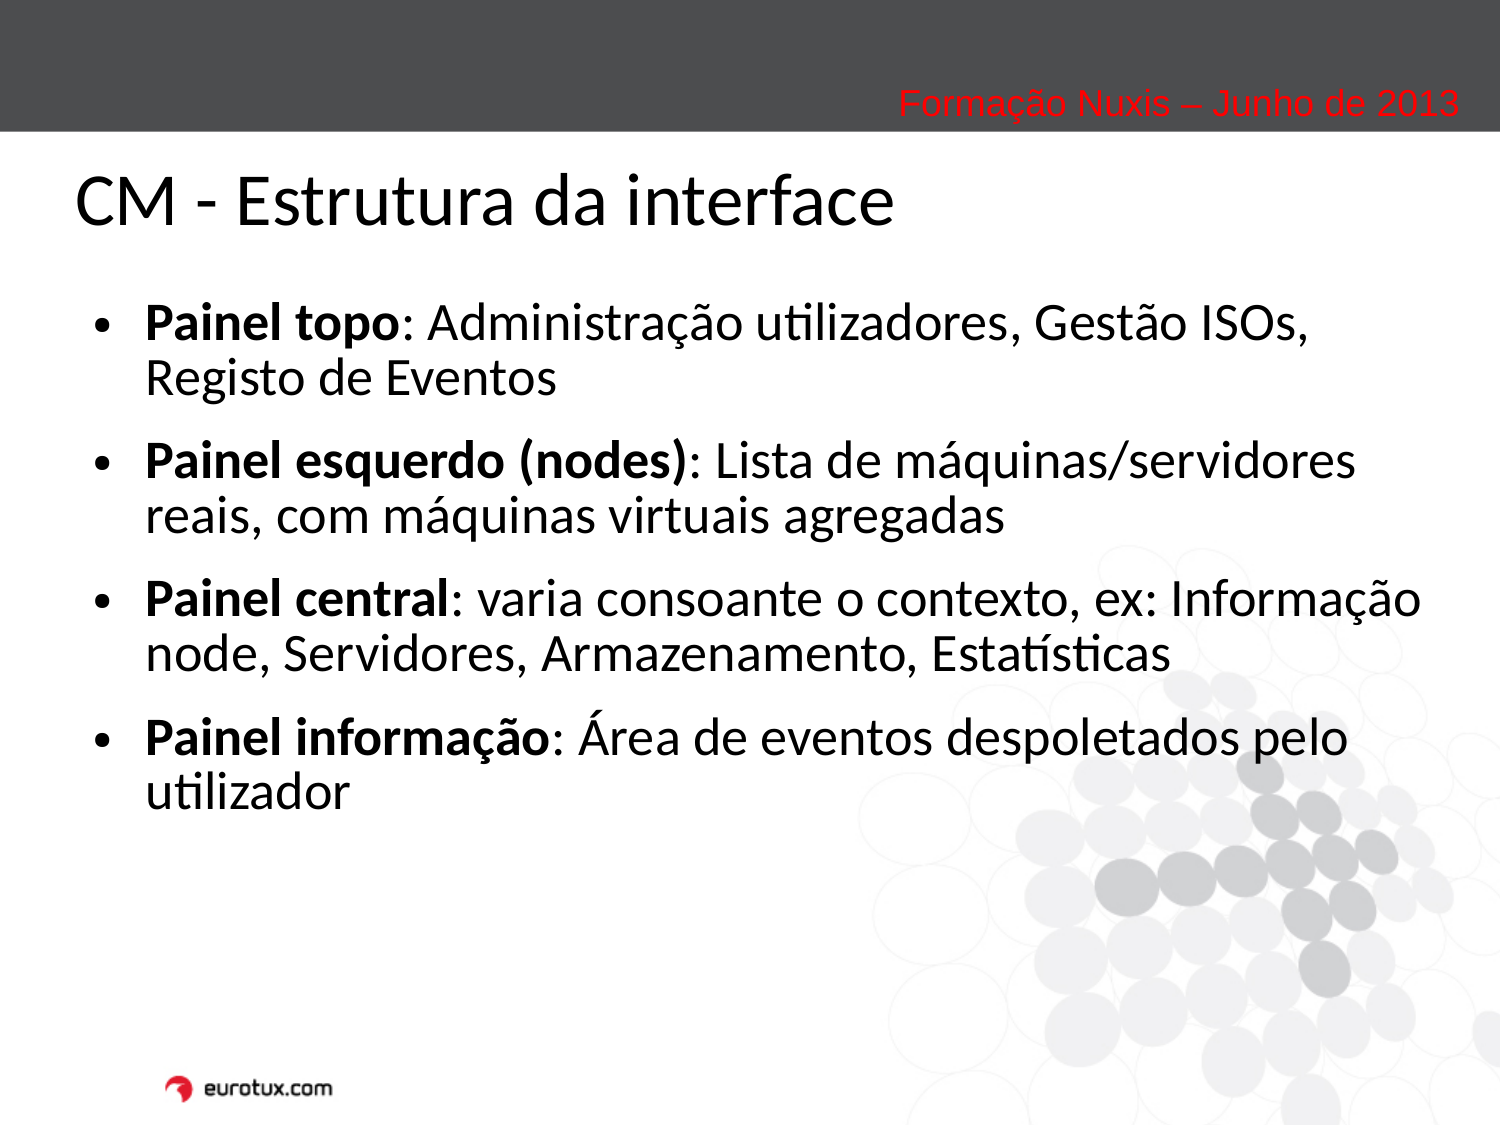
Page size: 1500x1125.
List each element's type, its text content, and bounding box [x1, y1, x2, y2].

list Painel topo: Administração utilizadores, Gestão ISOs, Registo de Eventos Painel esquerdo (nodes): Lista de máquinas/servidores reais, com máquinas virtuais agregadas Painel central: varia consoante o contexto, ex: Informação node, Servidores, Armazenamento, Estatísticas Painel informação: Área de eventos despoletados pelo utilizador [75, 299, 1425, 1043]
picture [0, 0, 1500, 1125]
title CM - Estrutura da interface [75, 112, 1425, 299]
